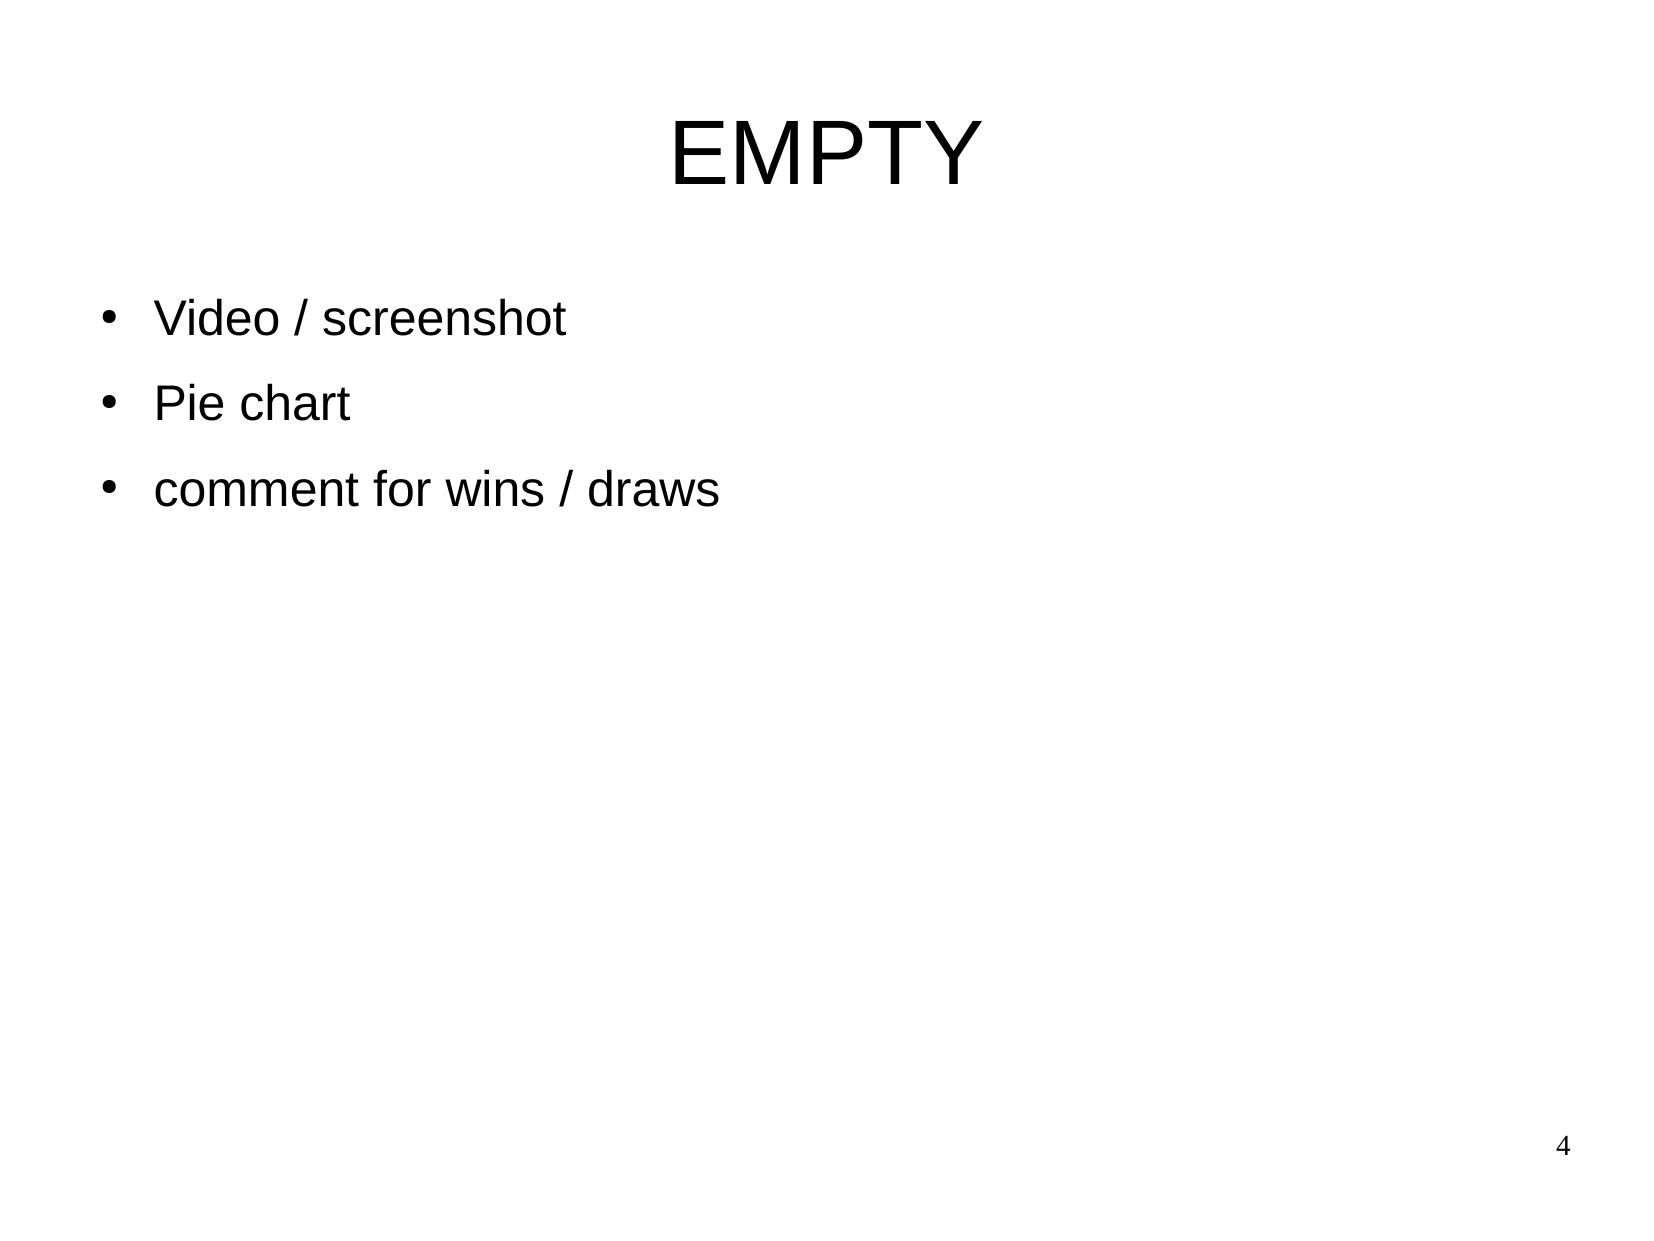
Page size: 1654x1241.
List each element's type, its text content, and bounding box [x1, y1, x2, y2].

list Video / screenshot Pie chart comment for wins / draws [82, 290, 1571, 1109]
title EMPTY [82, 49, 1571, 257]
